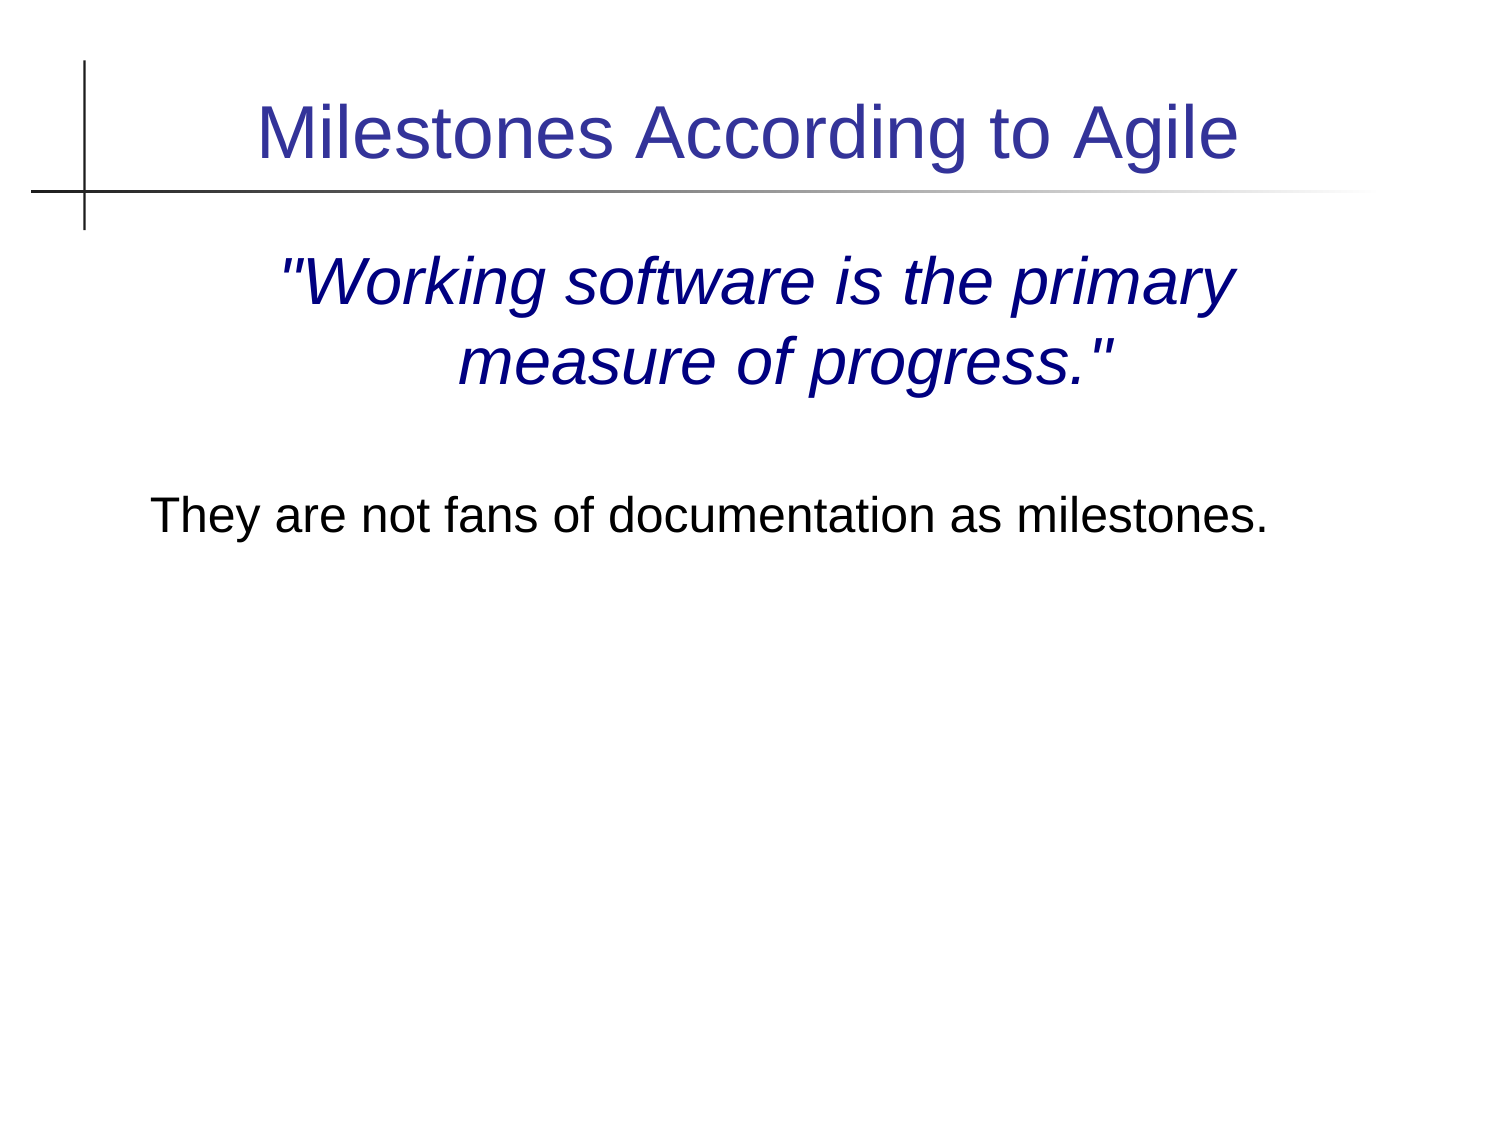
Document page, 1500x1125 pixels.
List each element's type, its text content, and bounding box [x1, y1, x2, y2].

list "Working software is the primary measure of progress." They are not fans of documentation as milestones. [135, 229, 1381, 960]
title Milestones According to Agile [100, 42, 1397, 182]
